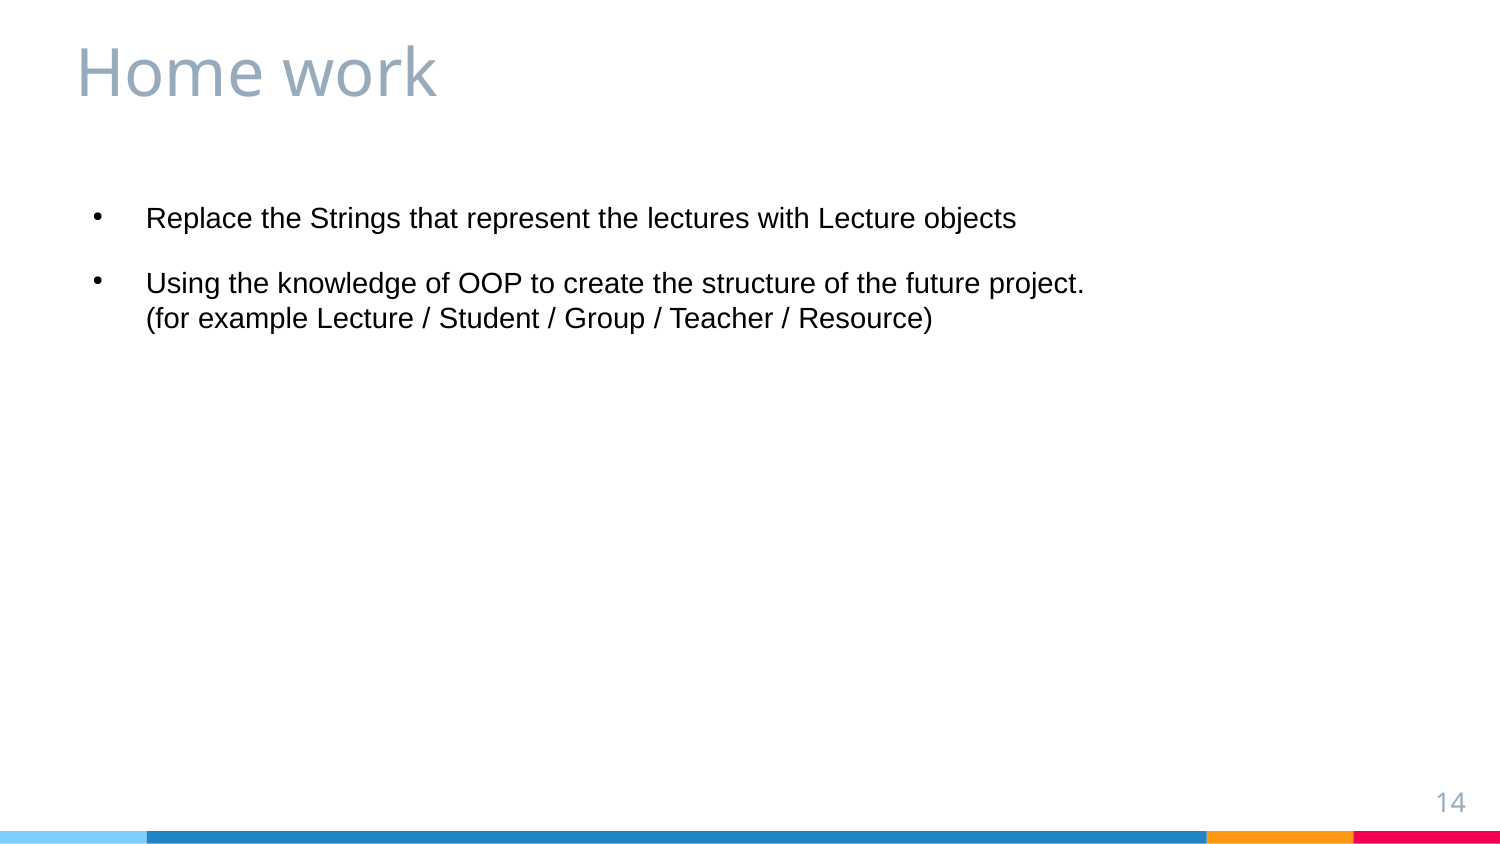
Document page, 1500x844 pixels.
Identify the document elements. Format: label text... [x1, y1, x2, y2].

list Replace the Strings that represent the lectures with Lecture objects Using the knowledge of OOP to create the structure of the future project. (for example Lecture / Student / Group / Teacher / Resource) [75, 135, 1136, 436]
title Home work [60, 30, 1456, 125]
slide_number <number> [1391, 770, 1482, 822]
